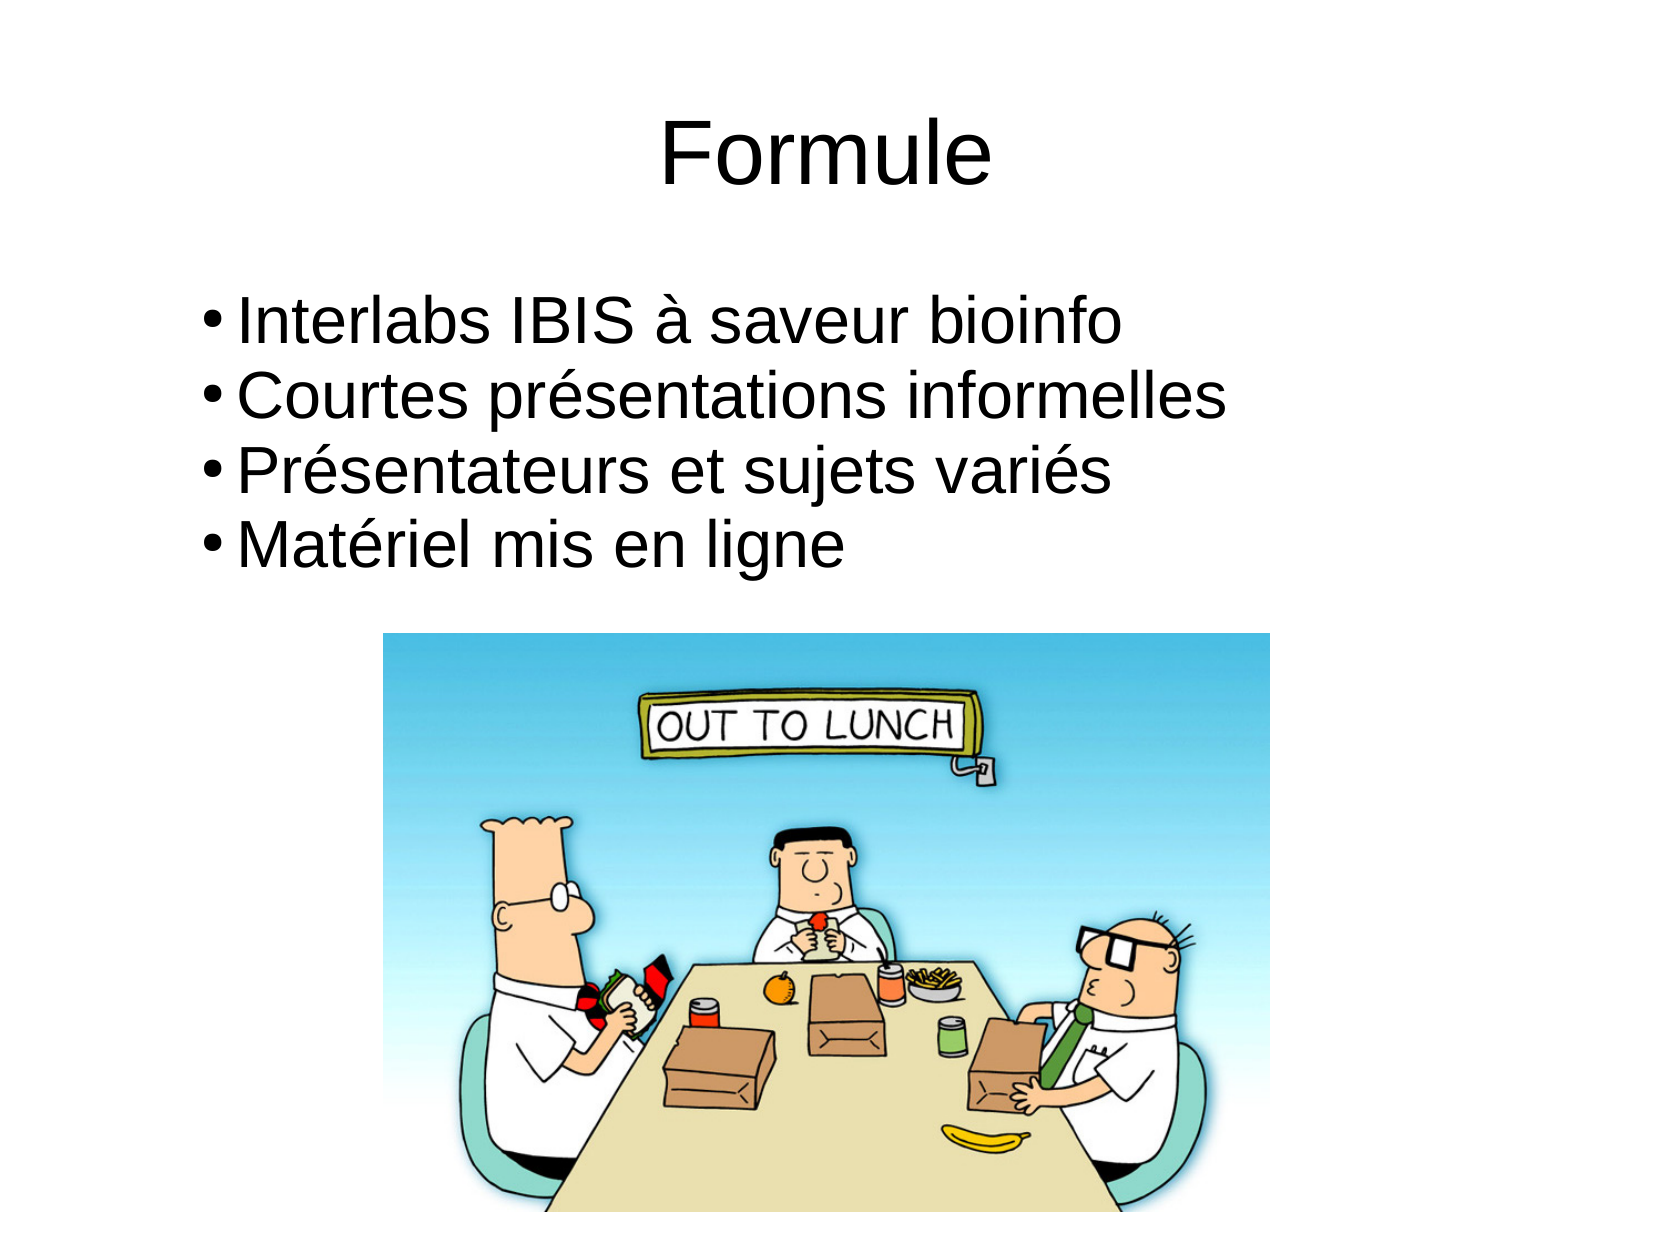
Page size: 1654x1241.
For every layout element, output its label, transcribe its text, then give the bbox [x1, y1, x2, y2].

title Formule [82, 49, 1571, 257]
picture [383, 633, 1270, 1212]
subtitle Interlabs IBIS à saveur bioinfo Courtes présentations informelles Présentateurs et sujets variés Matériel mis en ligne [200, 282, 1571, 657]
